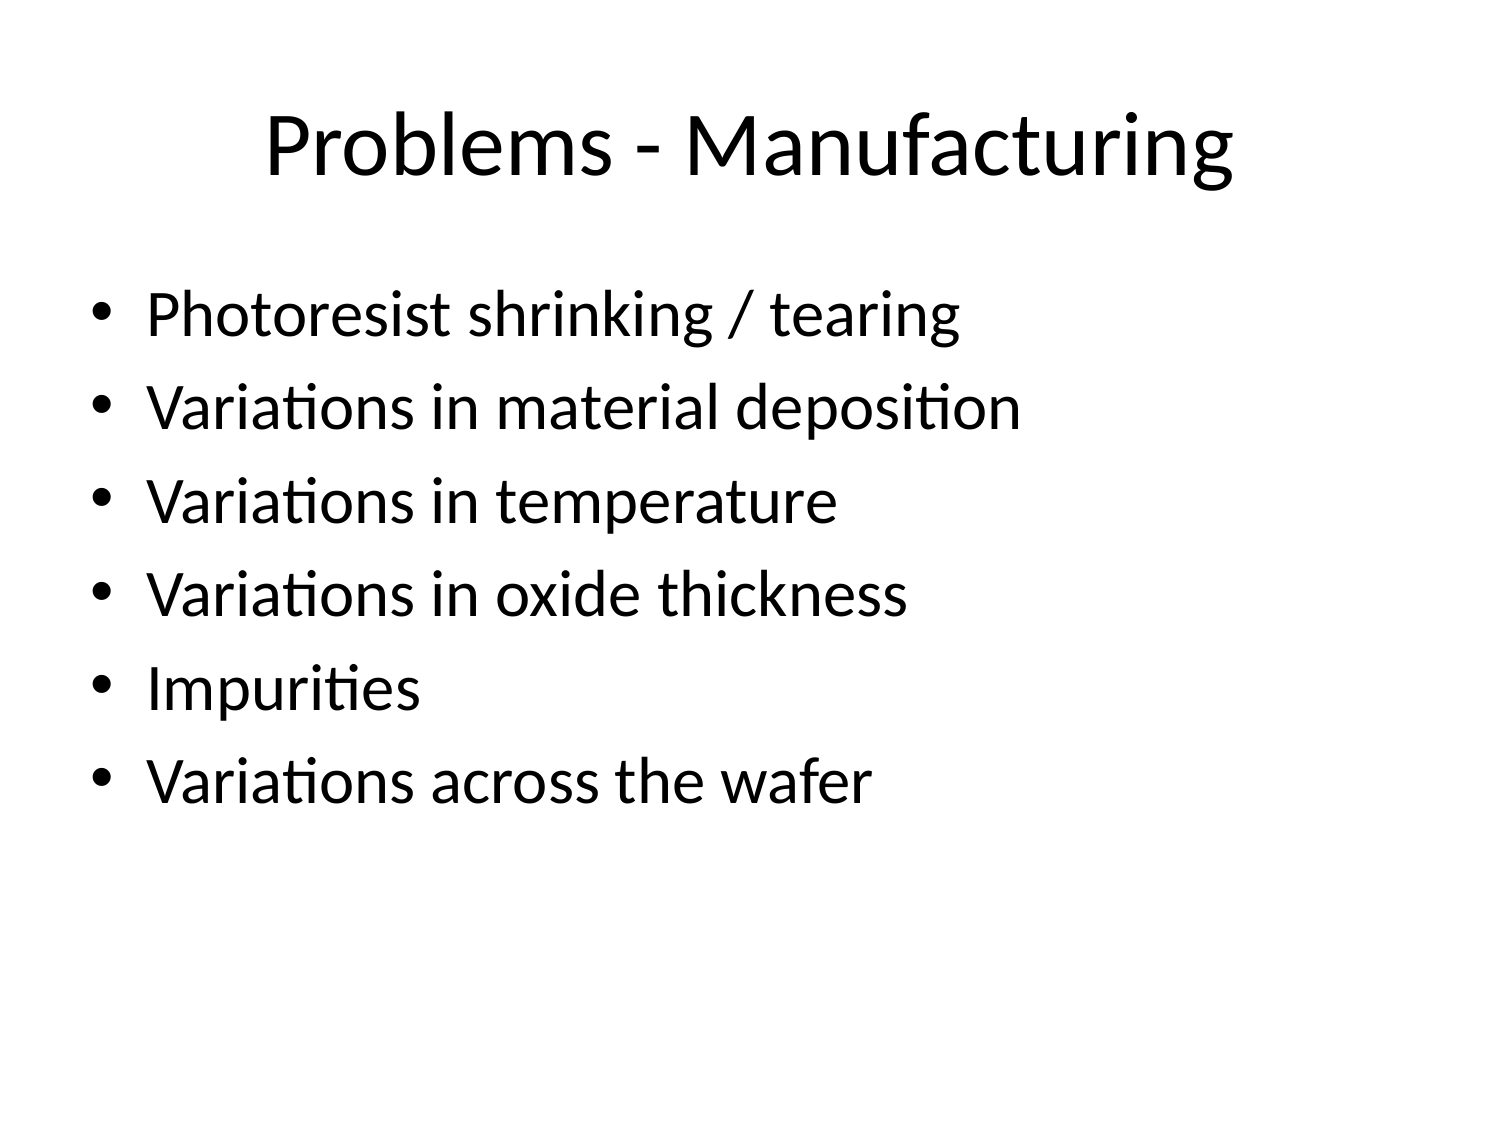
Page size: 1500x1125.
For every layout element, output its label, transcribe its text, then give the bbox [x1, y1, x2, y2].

list Photoresist shrinking / tearing Variations in material deposition Variations in temperature Variations in oxide thickness Impurities Variations across the wafer [75, 262, 1425, 1005]
title Problems - Manufacturing [75, 45, 1425, 233]
